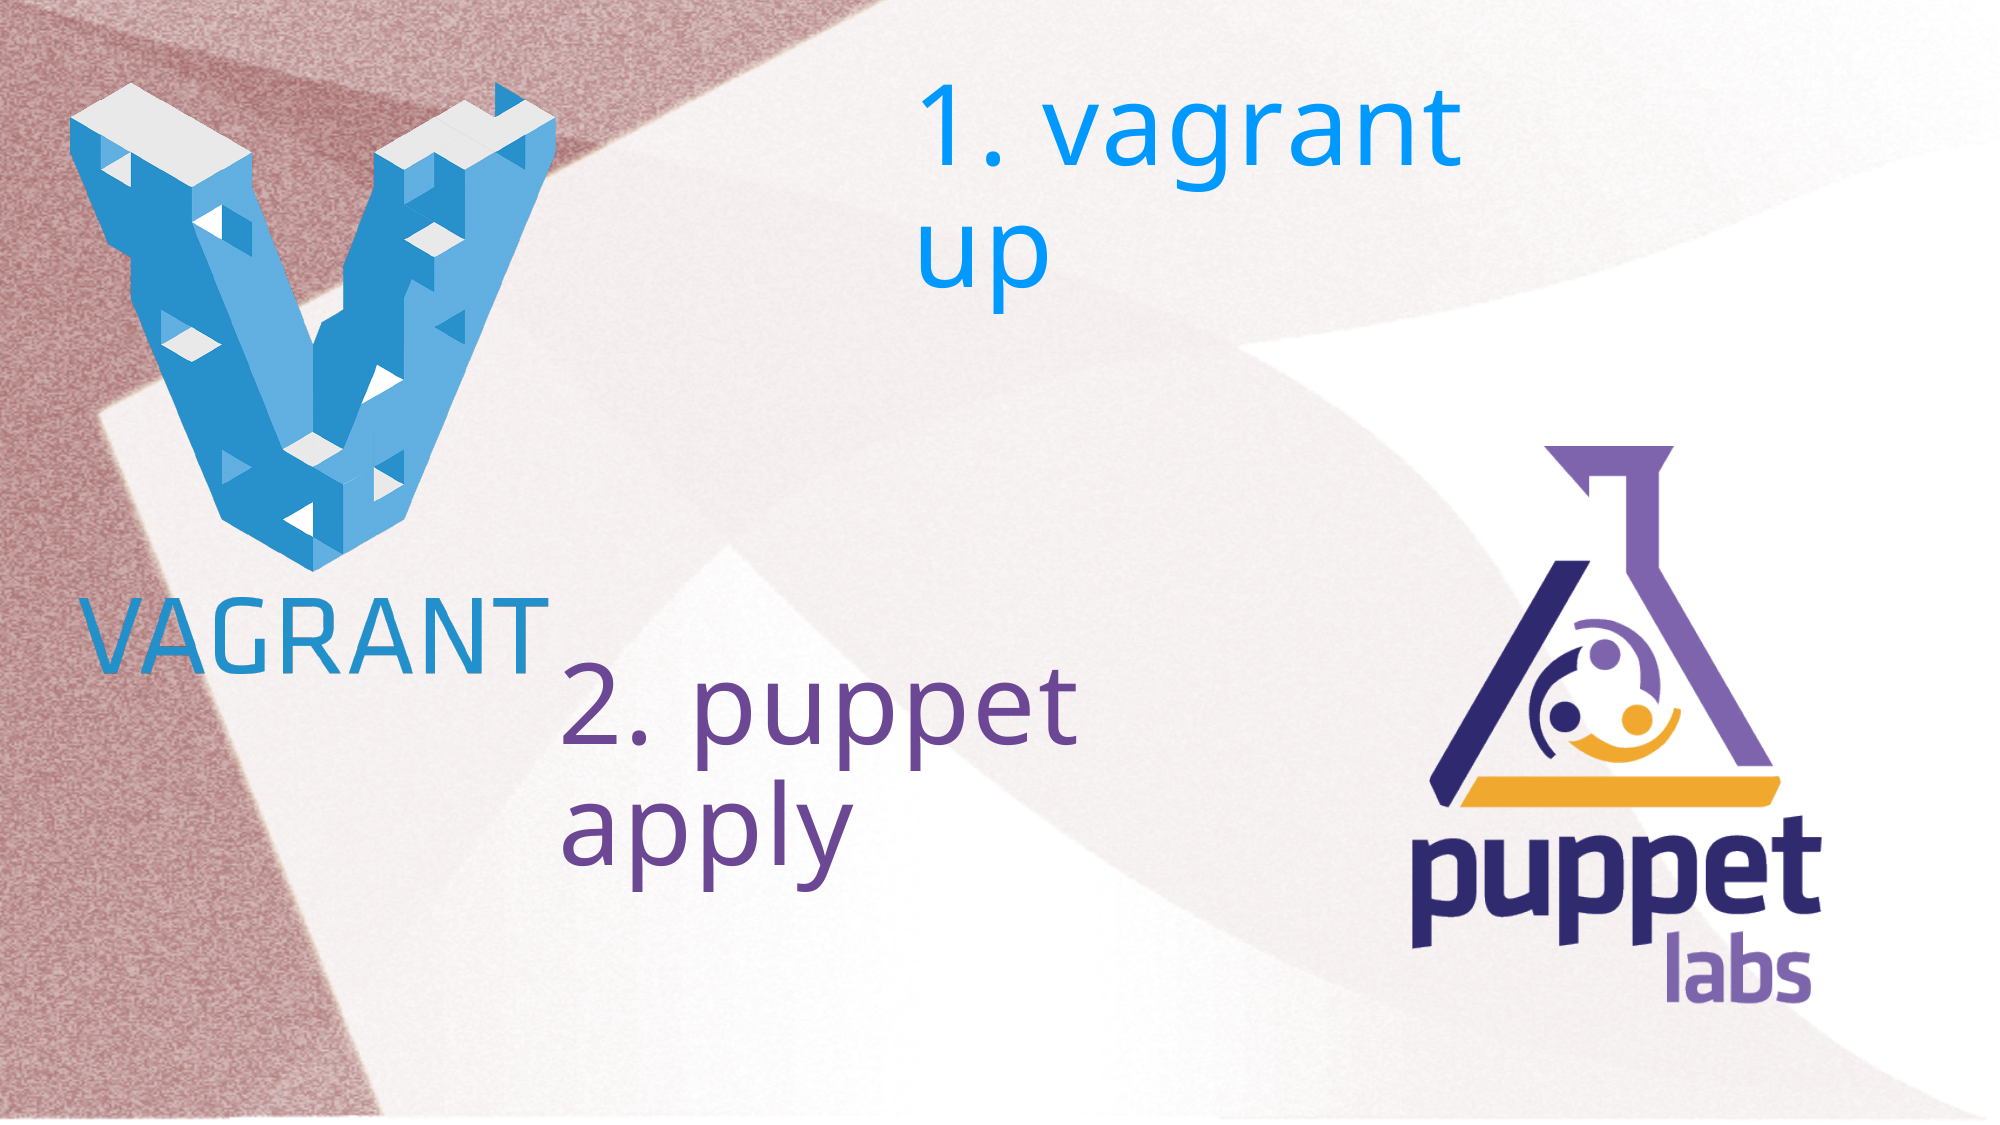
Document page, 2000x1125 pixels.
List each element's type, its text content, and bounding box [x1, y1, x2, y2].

picture [0, 0, 2000, 1125]
title 2. puppet apply [543, 755, 1347, 898]
title 1. vagrant up [897, 177, 1619, 319]
